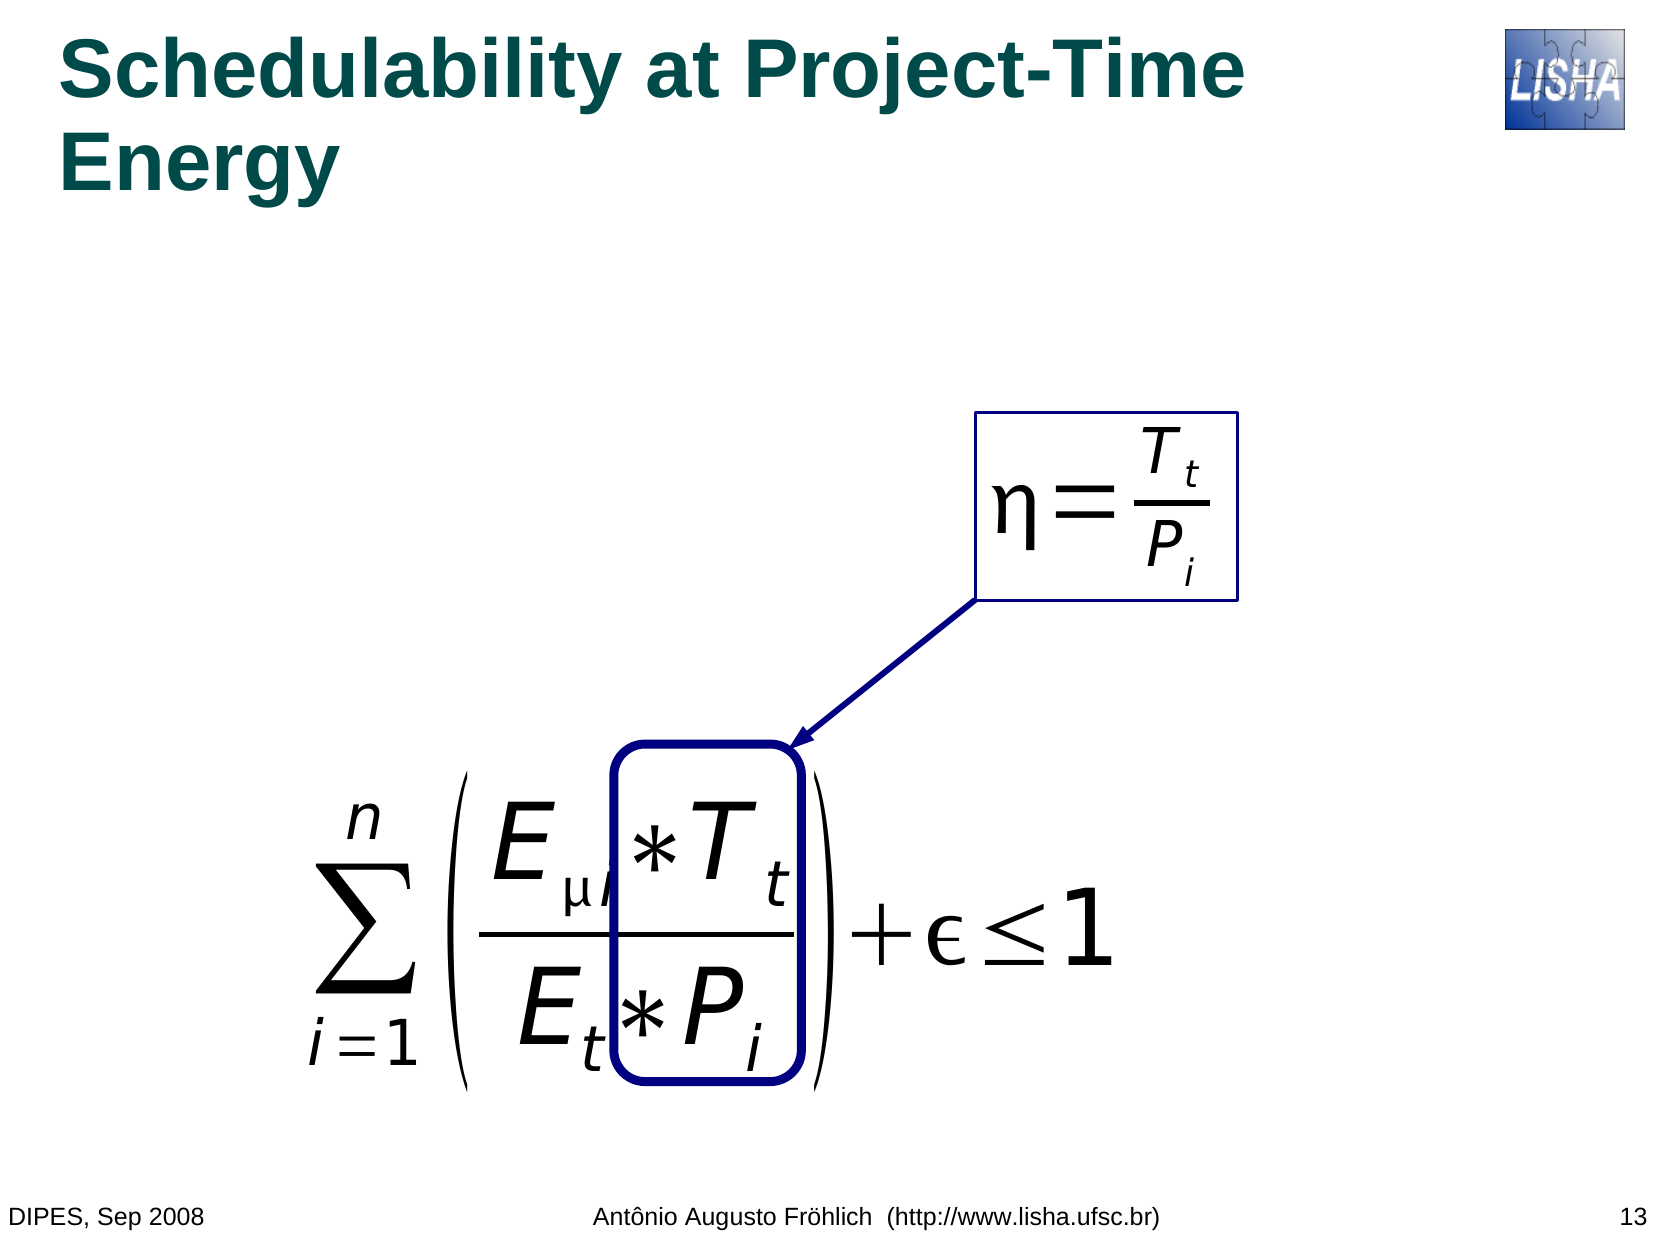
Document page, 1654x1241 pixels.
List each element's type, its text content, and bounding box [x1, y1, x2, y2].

chart [963, 414, 1235, 594]
picture [1505, 29, 1625, 130]
text_box [613, 744, 802, 1082]
text_box [975, 412, 1238, 601]
chart [282, 766, 1145, 1100]
title Schedulability at Project-Time Energy [58, 11, 1463, 219]
